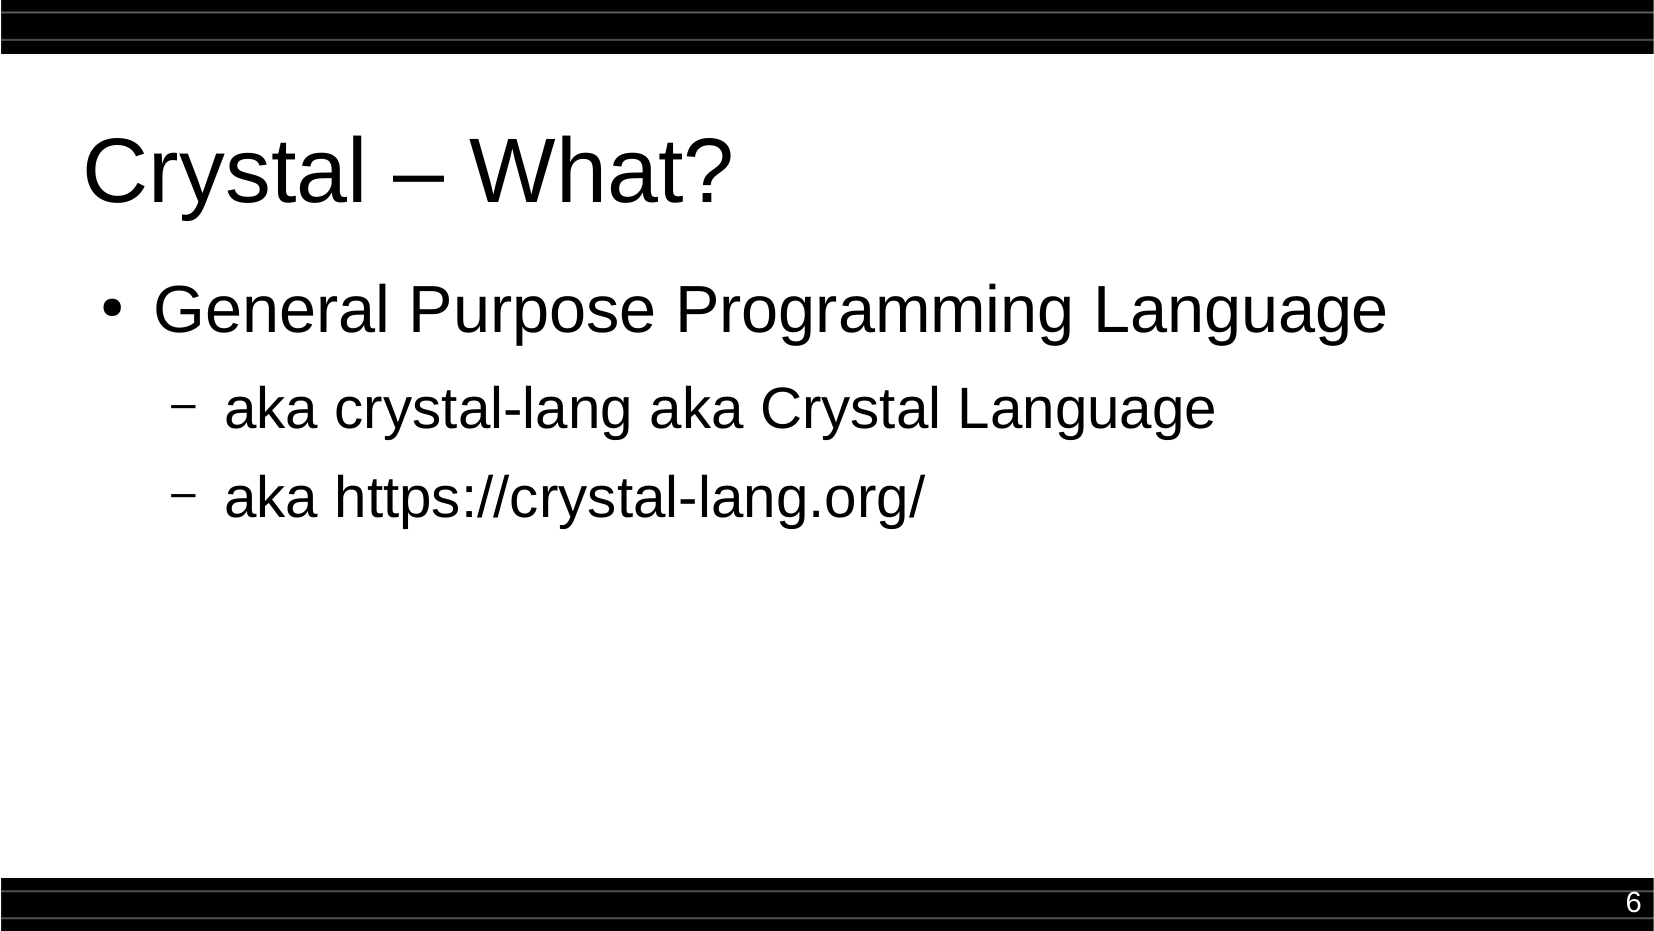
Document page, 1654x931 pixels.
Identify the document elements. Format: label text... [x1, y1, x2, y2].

title Crystal – What? [82, 92, 1571, 249]
picture [1, 0, 1654, 54]
picture [1, 878, 1654, 931]
list General Purpose Programming Language aka crystal-lang aka Crystal Language aka https://crystal-lang.org/ [82, 271, 1571, 851]
